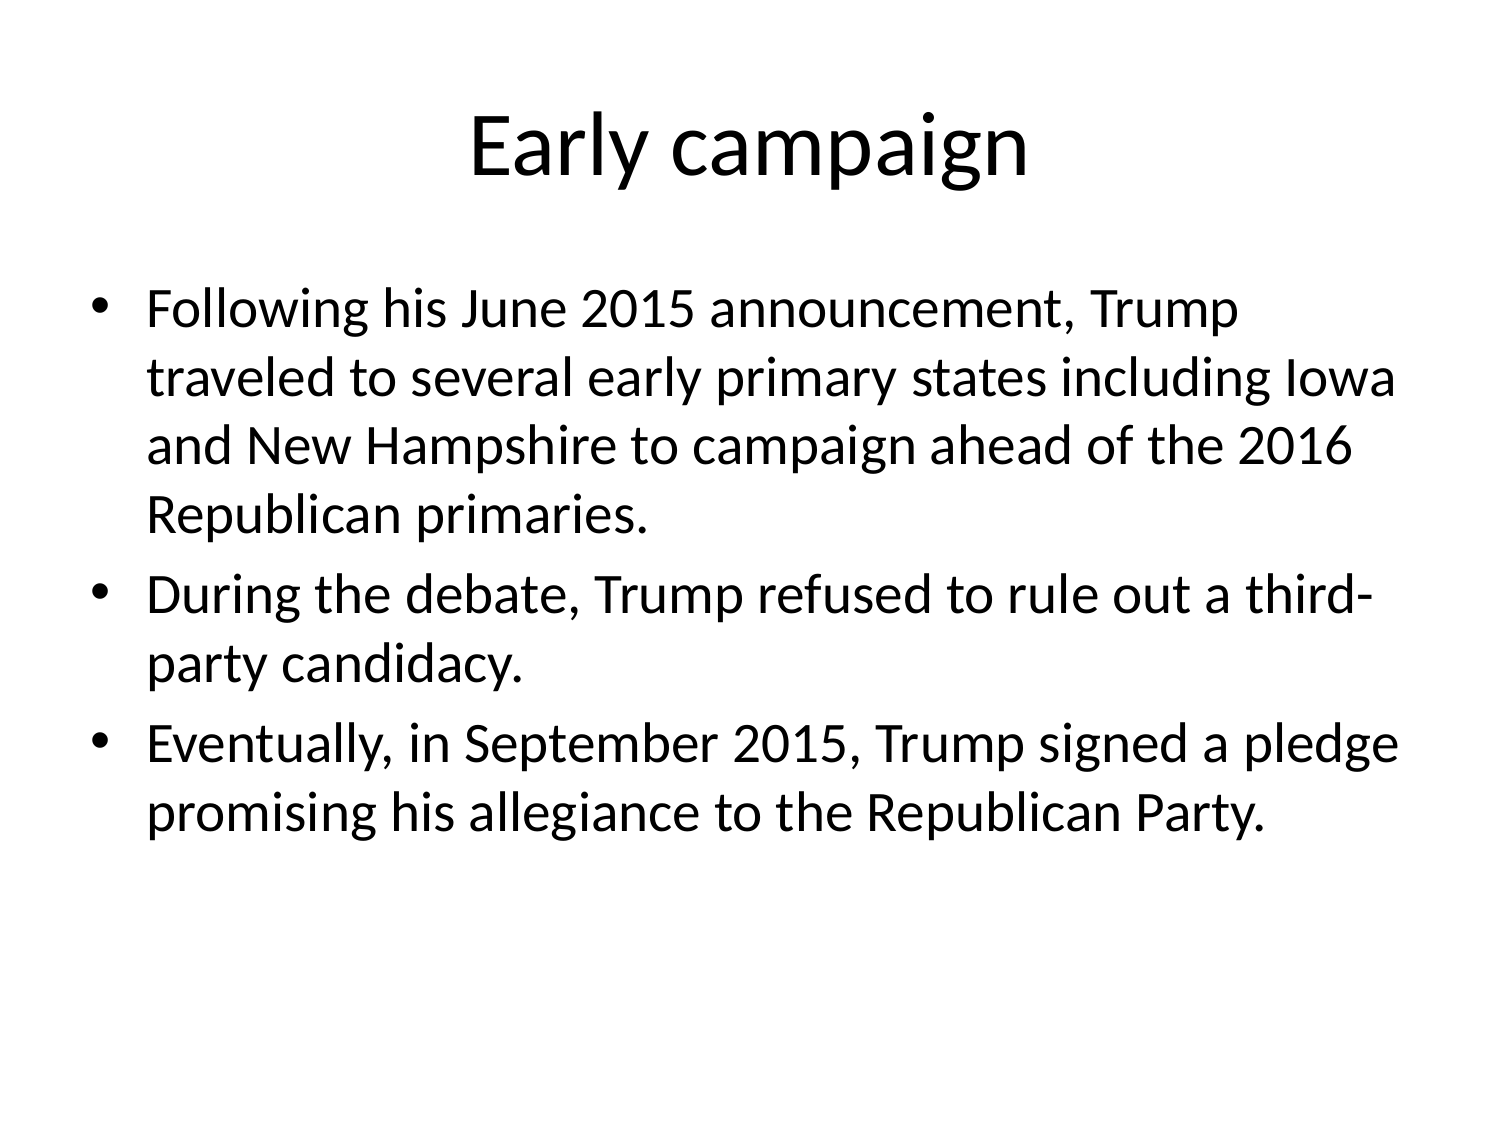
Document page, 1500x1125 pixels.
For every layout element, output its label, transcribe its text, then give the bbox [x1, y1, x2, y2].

list Following his June 2015 announcement, Trump traveled to several early primary states including Iowa and New Hampshire to campaign ahead of the 2016 Republican primaries. During the debate, Trump refused to rule out a third-party candidacy. Eventually, in September 2015, Trump signed a pledge promising his allegiance to the Republican Party. [75, 262, 1425, 1005]
title Early campaign [75, 45, 1425, 233]
